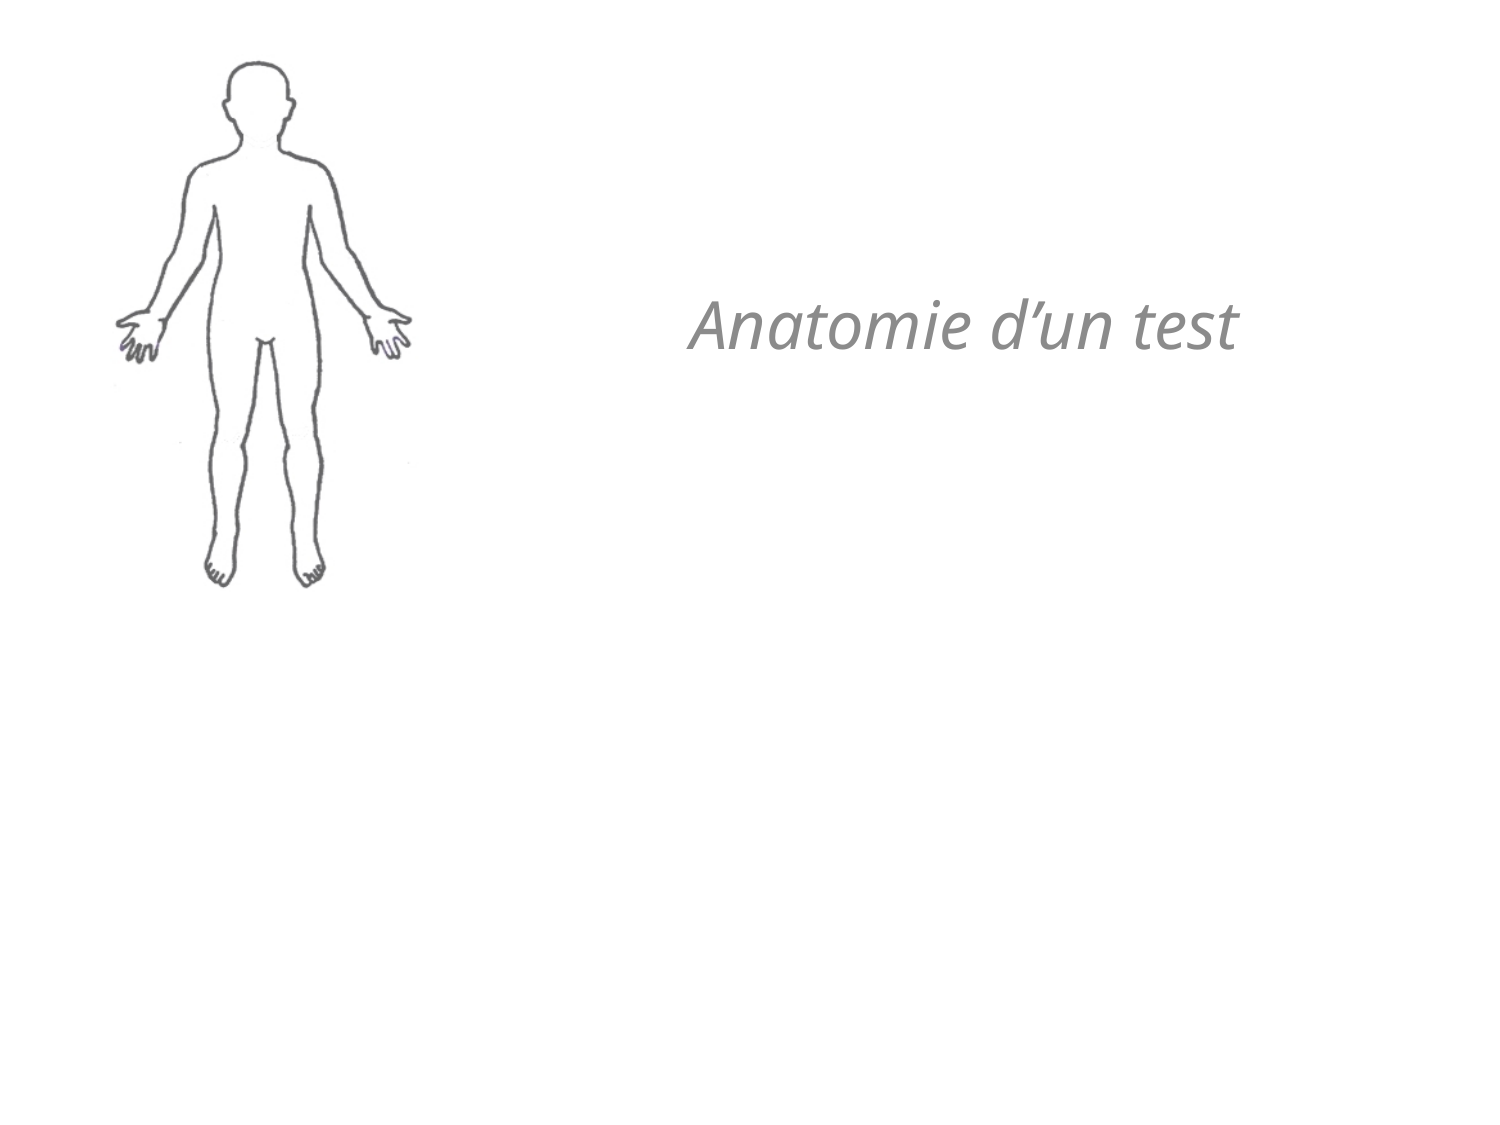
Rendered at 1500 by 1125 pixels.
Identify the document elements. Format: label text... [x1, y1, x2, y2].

picture [110, 54, 431, 592]
text_box Anatomie d’un test [506, 87, 1424, 559]
